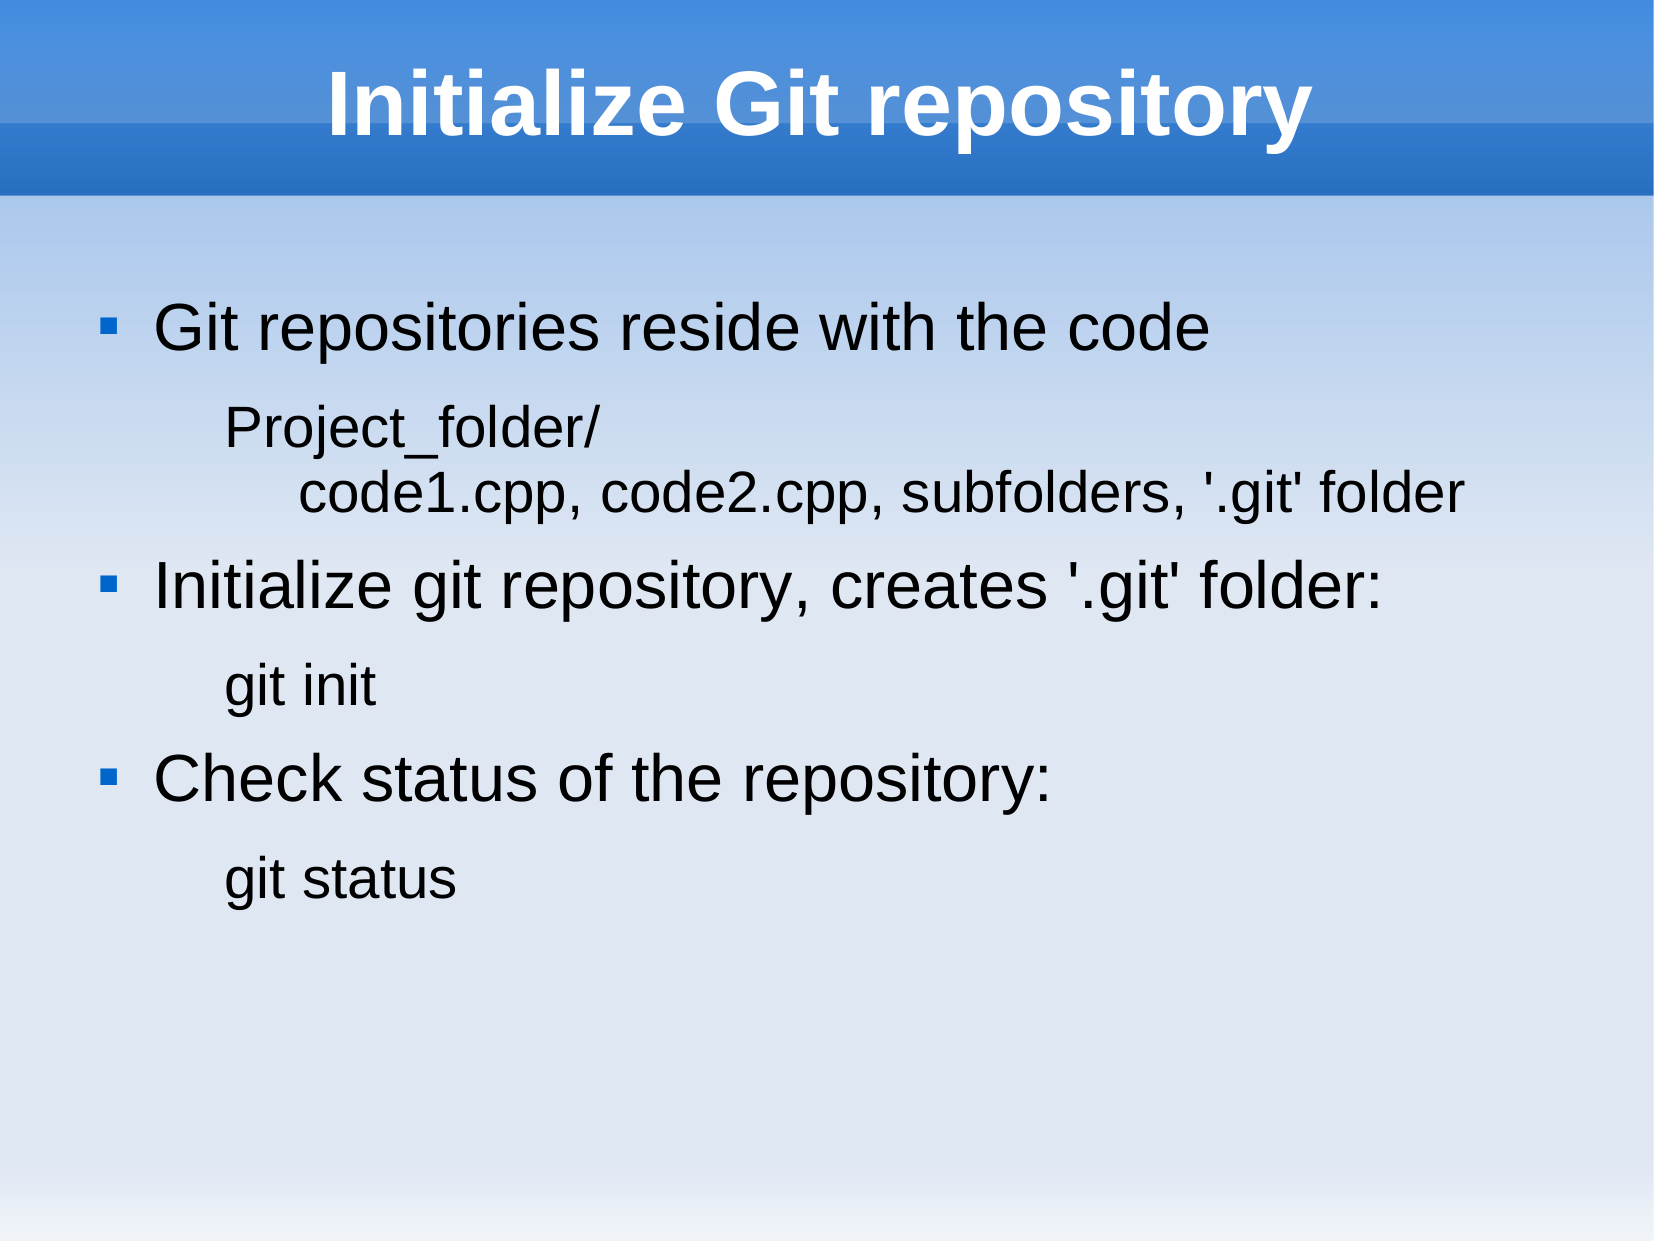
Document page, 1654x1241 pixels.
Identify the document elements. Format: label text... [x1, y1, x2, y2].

title Initialize Git repository [76, 0, 1565, 208]
picture [0, 0, 1654, 1241]
list Git repositories reside with the code Project_folder/ code1.cpp, code2.cpp, subfolders, '.git' folder Initialize git repository, creates '.git' folder: git init Check status of the repository: git status [82, 290, 1571, 1109]
